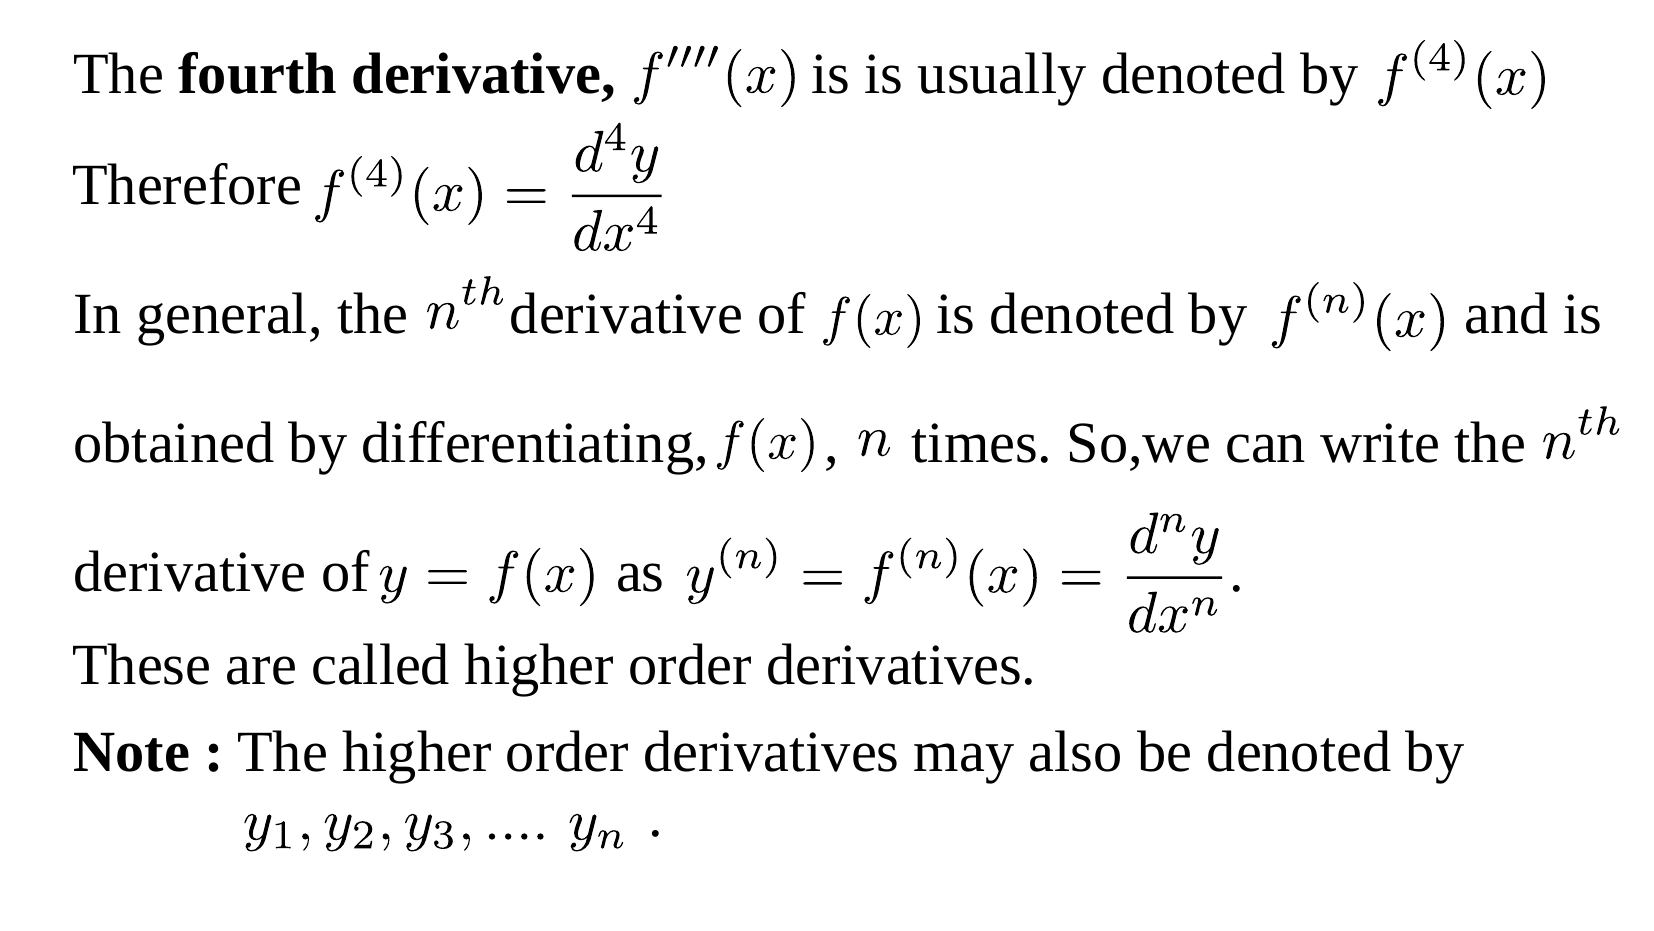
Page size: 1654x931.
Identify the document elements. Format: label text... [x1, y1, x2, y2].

text_box [858, 429, 891, 457]
text_box [716, 418, 814, 473]
text_box [1271, 282, 1445, 352]
text_box [1377, 39, 1545, 110]
text_box [822, 293, 920, 349]
text_box [1543, 406, 1620, 460]
title The fourth derivative, is is usually denoted by Therefore In general, the derivative of is denoted by and is obtained by differentiating, , times. So,we can write the derivative of as . These are called higher order derivatives. Note : The higher order derivatives may also be denoted by . [59, 18, 1619, 875]
text_box [314, 122, 662, 252]
text_box [379, 547, 594, 607]
text_box [244, 813, 624, 852]
text_box [633, 45, 795, 108]
text_box [427, 276, 504, 330]
text_box [686, 512, 1223, 633]
